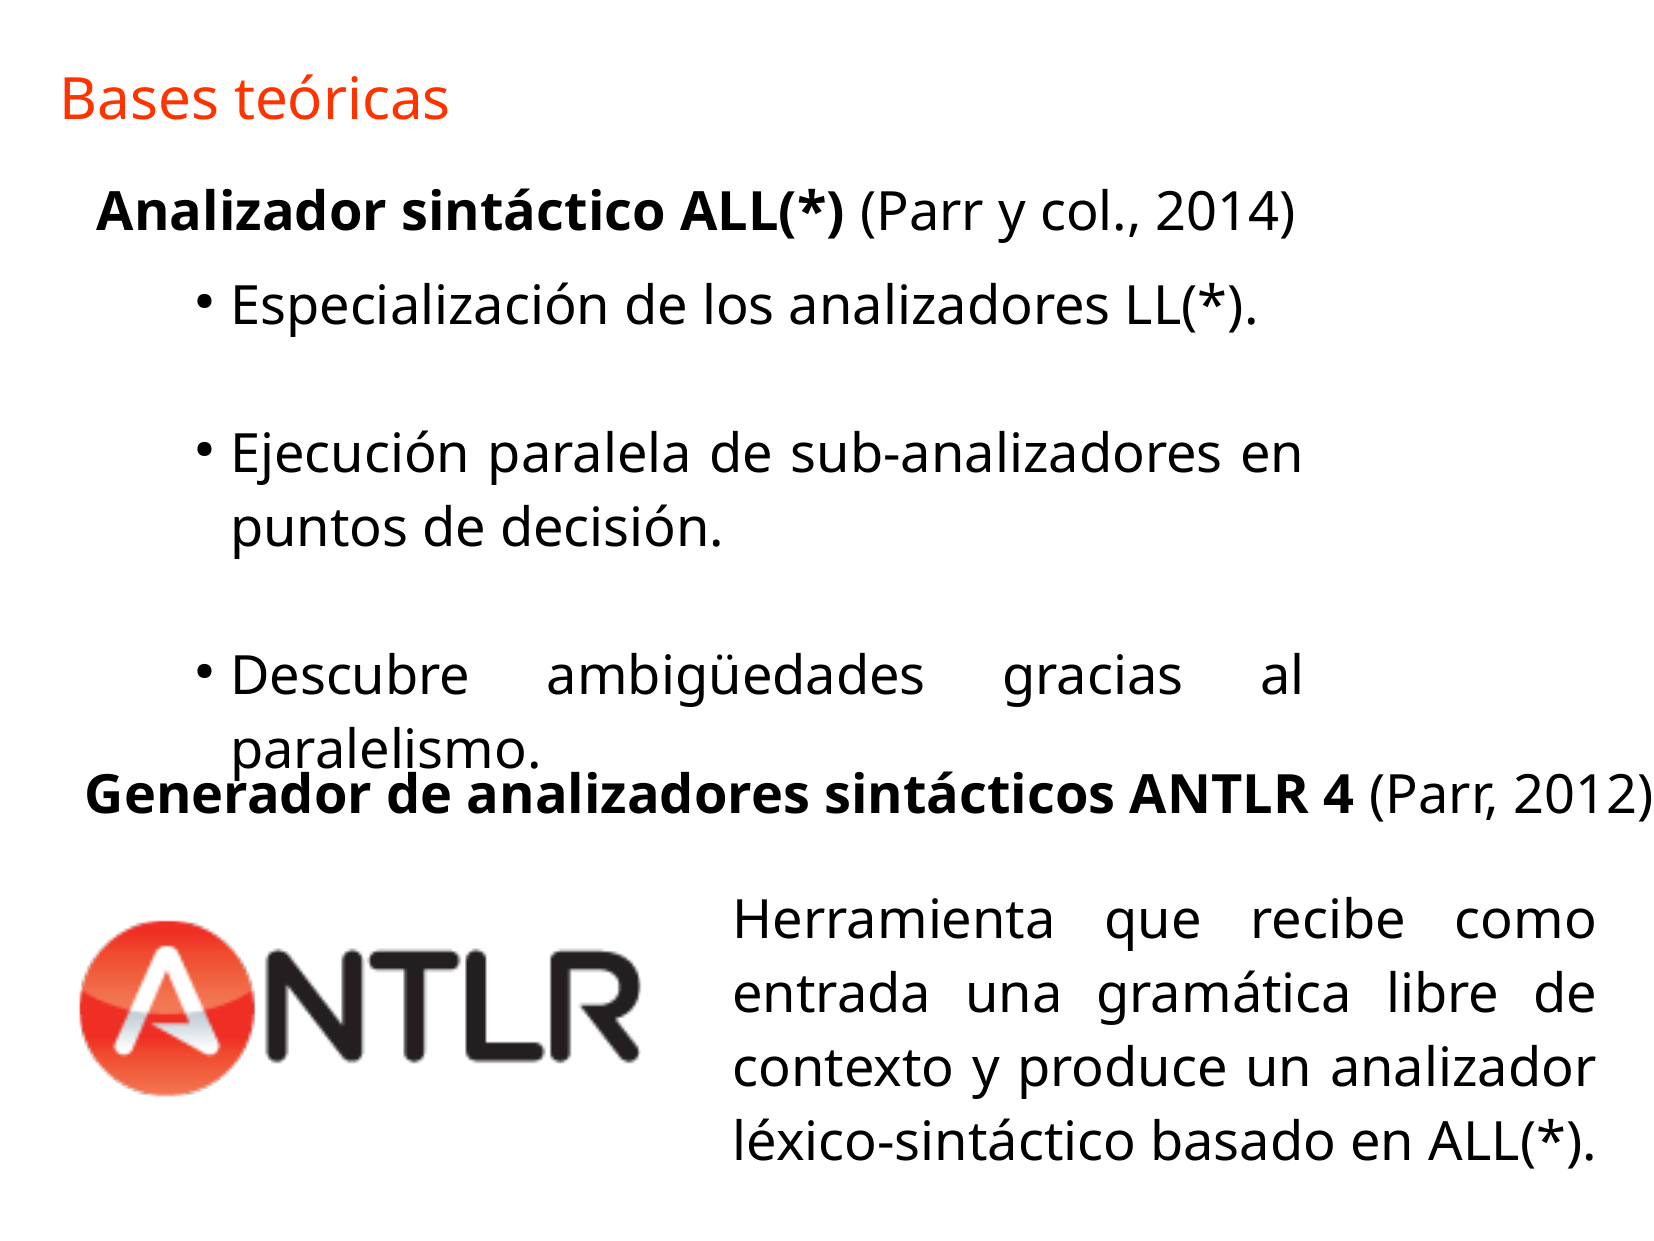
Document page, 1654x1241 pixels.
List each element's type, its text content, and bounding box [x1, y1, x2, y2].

text_box Analizador sintáctico ALL(*) (Parr y col., 2014) [82, 165, 1224, 246]
text_box Generador de analizadores sintácticos ANTLR 4 (Parr, 2012) [70, 748, 1545, 829]
text_box Bases teóricas [45, 50, 1231, 136]
picture [52, 896, 673, 1123]
text_box Herramienta que recibe como entrada una gramática libre de contexto y produce un analizador léxico-sintáctico basado en ALL(*). [717, 872, 1636, 1188]
text_box Especialización de los analizadores LL(*). Ejecución paralela de sub-analizadores en puntos de decisión. Descubre ambigüedades gracias al paralelismo. [180, 258, 1456, 666]
